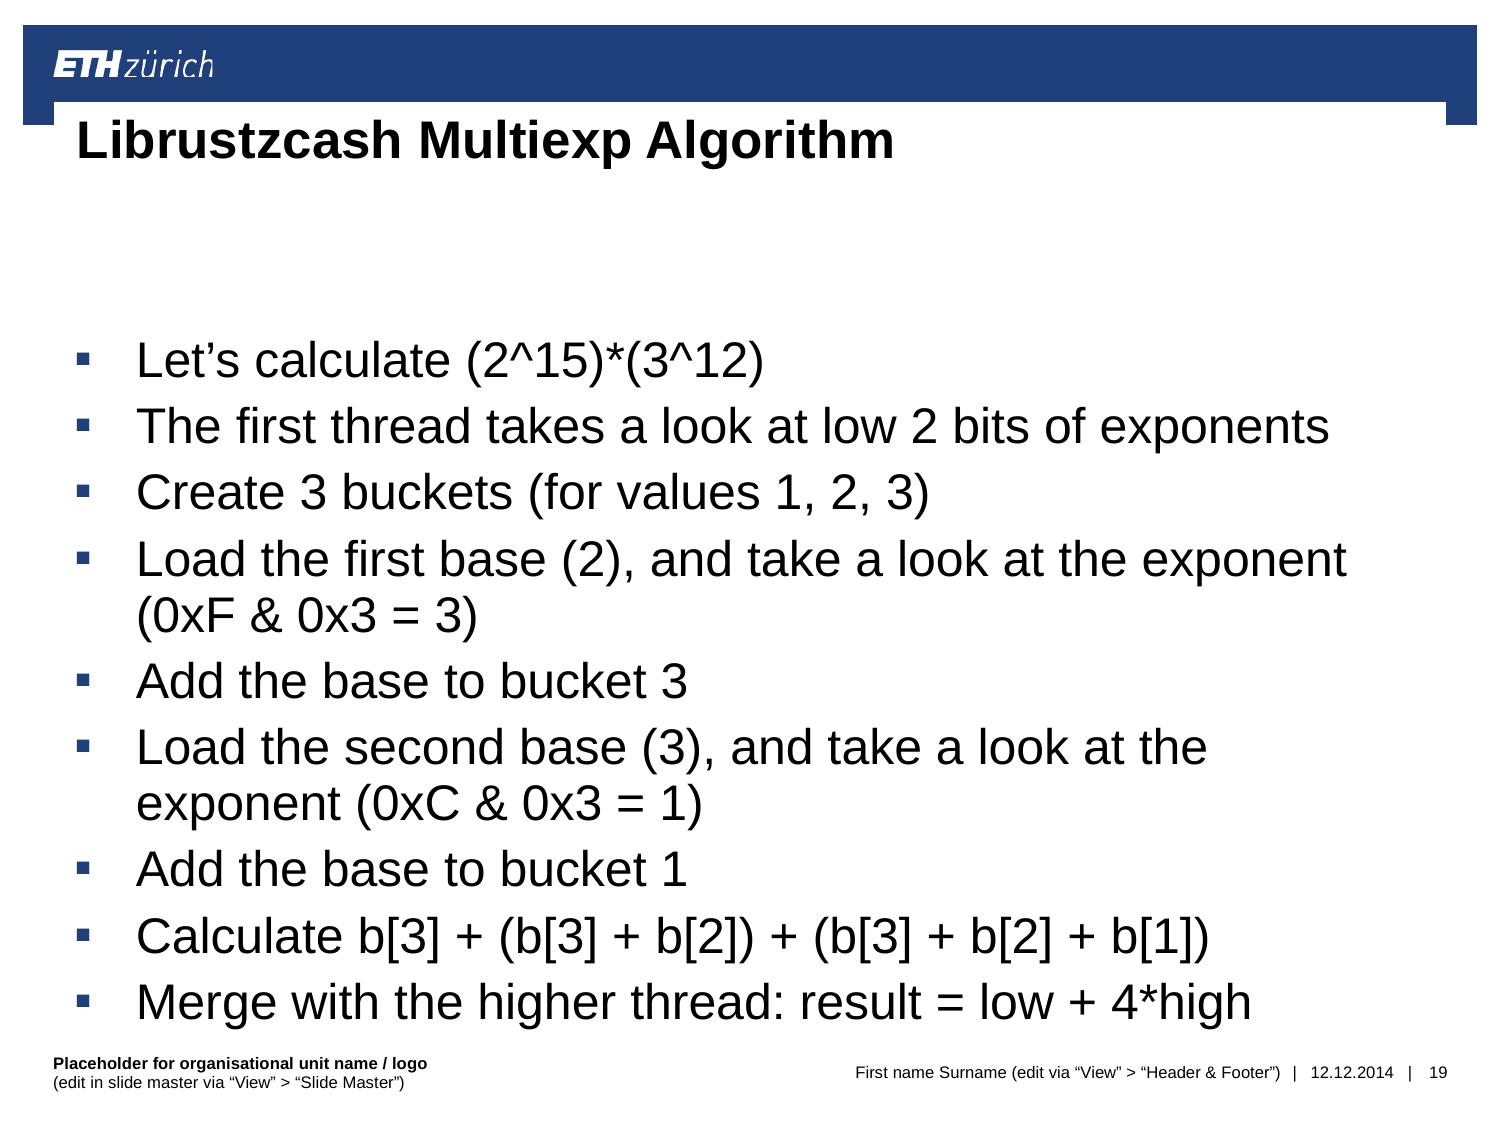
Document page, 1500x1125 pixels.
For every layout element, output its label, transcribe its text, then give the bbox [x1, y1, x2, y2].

title Librustzcash Multiexp Algorithm [53, 101, 1447, 262]
list Let’s calculate (2^15)*(3^12) The first thread takes a look at low 2 bits of exponents Create 3 buckets (for values 1, 2, 3) Load the first base (2), and take a look at the exponent (0xF & 0x3 = 3) Add the base to bucket 3 Load the second base (3), and take a look at the exponent (0xC & 0x3 = 1) Add the base to bucket 1 Calculate b[3] + (b[3] + b[2]) + (b[3] + b[2] + b[1]) Merge with the higher thread: result = low + 4*high [53, 331, 1447, 1023]
